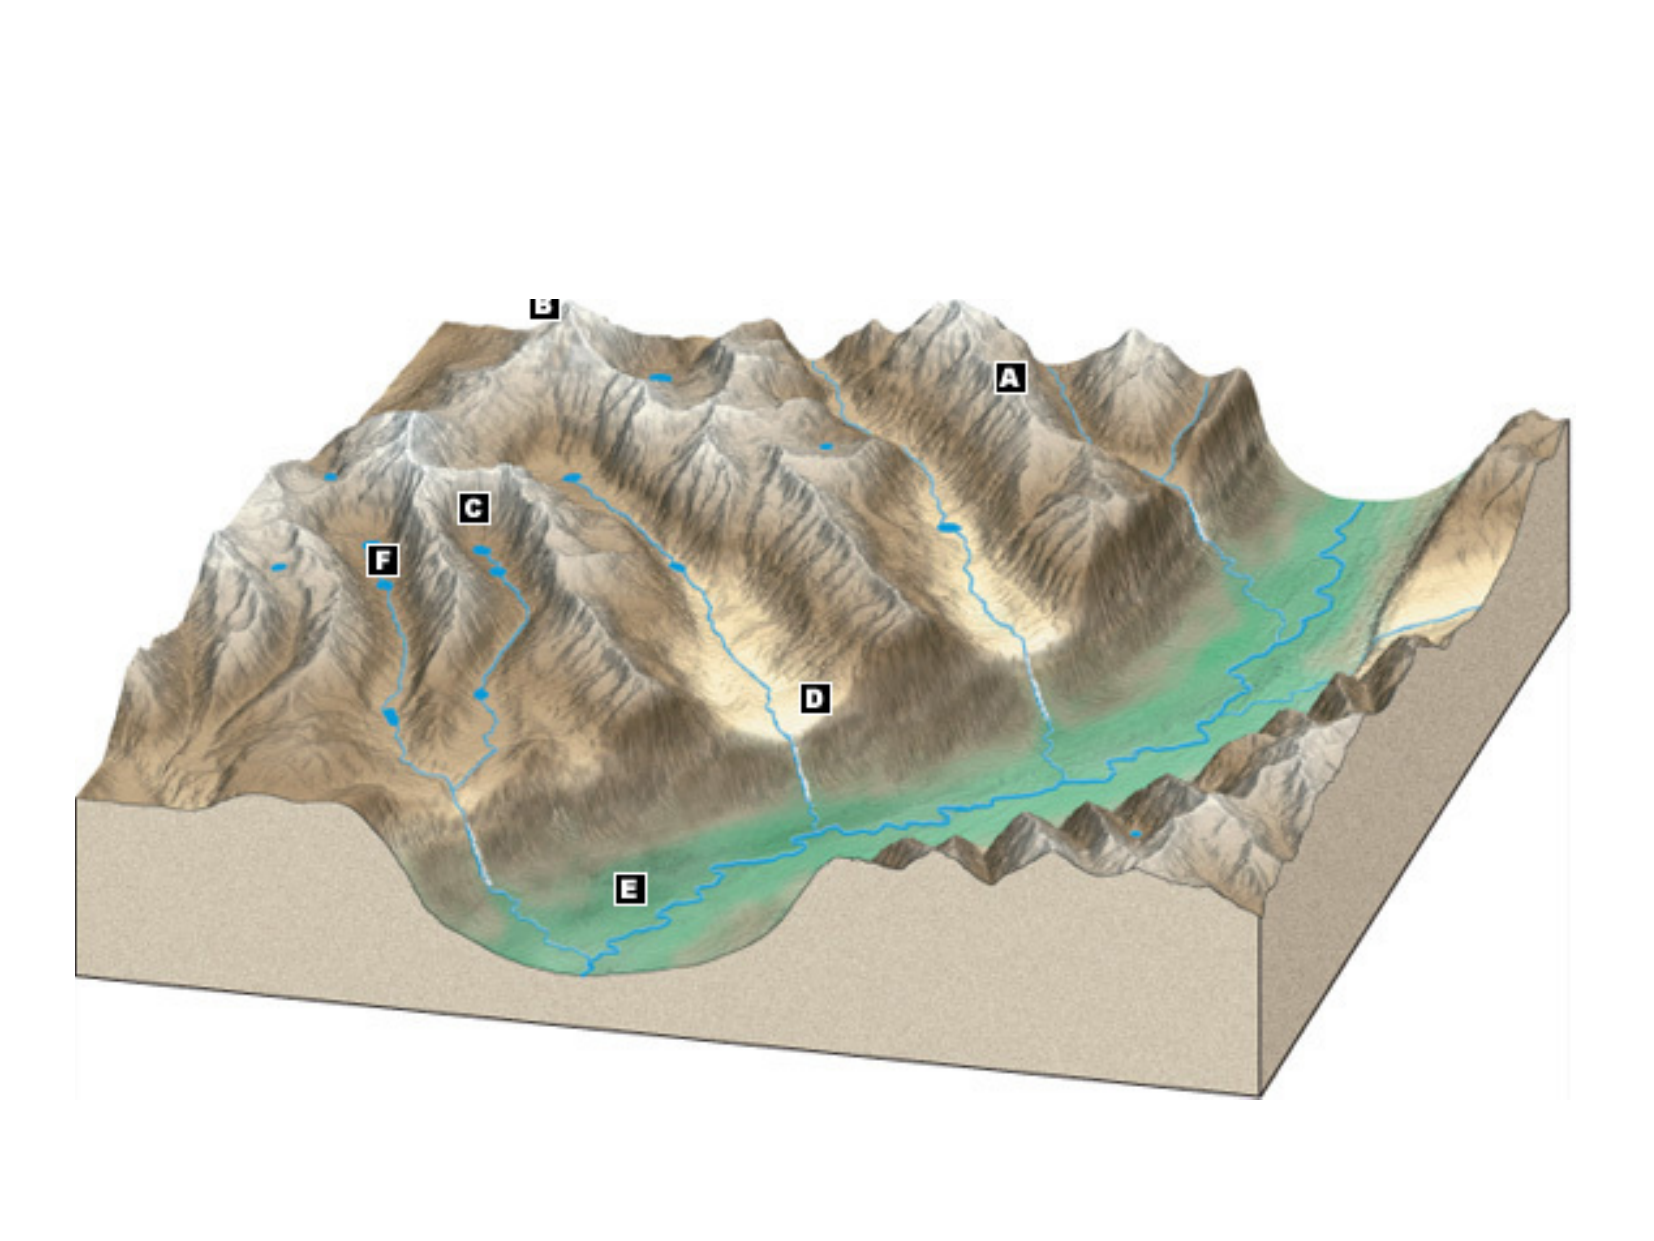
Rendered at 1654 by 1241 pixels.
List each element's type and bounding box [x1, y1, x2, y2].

picture [75, 299, 1576, 1100]
